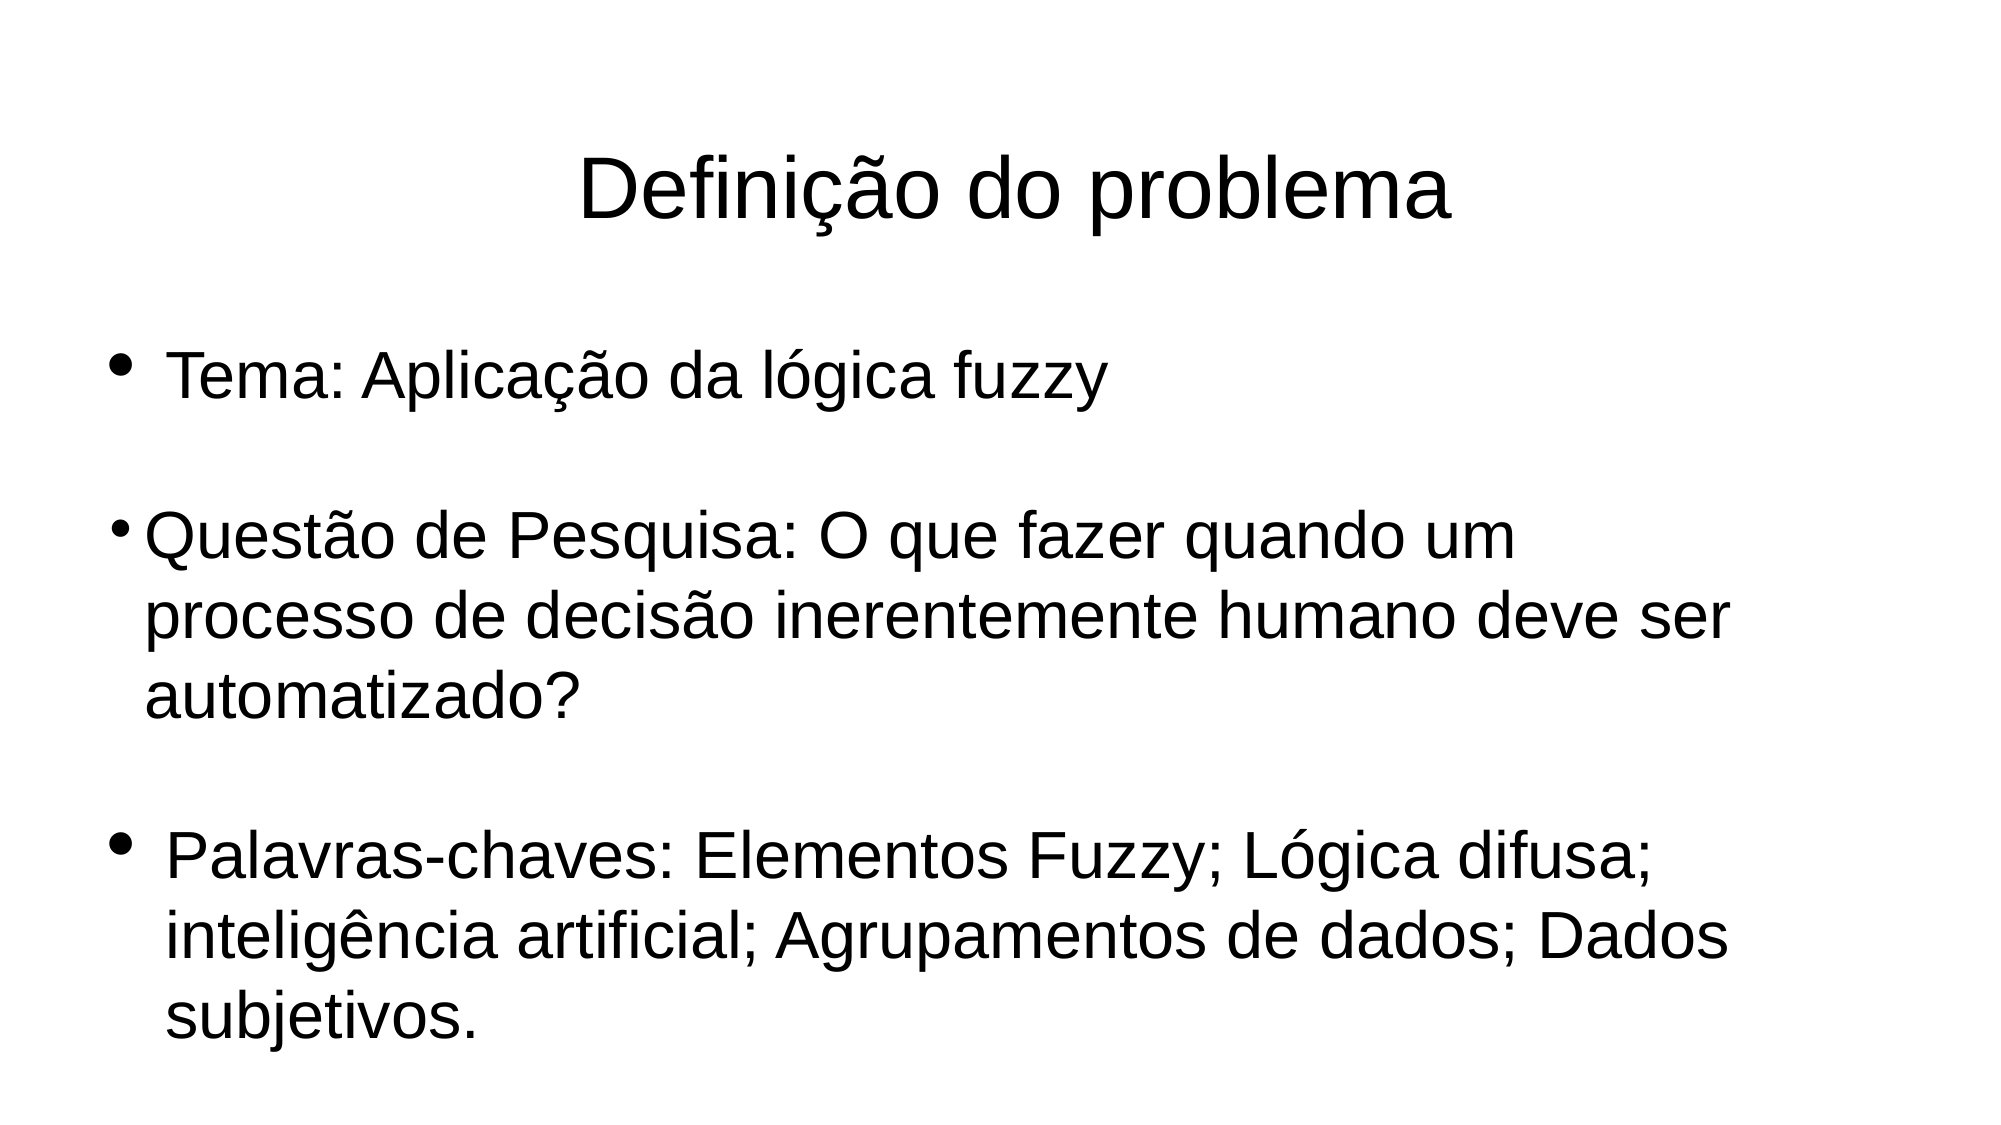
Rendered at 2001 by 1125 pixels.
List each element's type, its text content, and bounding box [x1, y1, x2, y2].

text_box Tema: Aplicação da lógica fuzzy Questão de Pesquisa: O que fazer quando um processo de decisão inerentemente humano deve ser automatizado? Palavras-chaves: Elementos Fuzzy; Lógica difusa; inteligência artificial; Agrupamentos de dados; Dados subjetivos. [94, 324, 1820, 916]
text_box Definição do problema [153, 23, 1878, 343]
